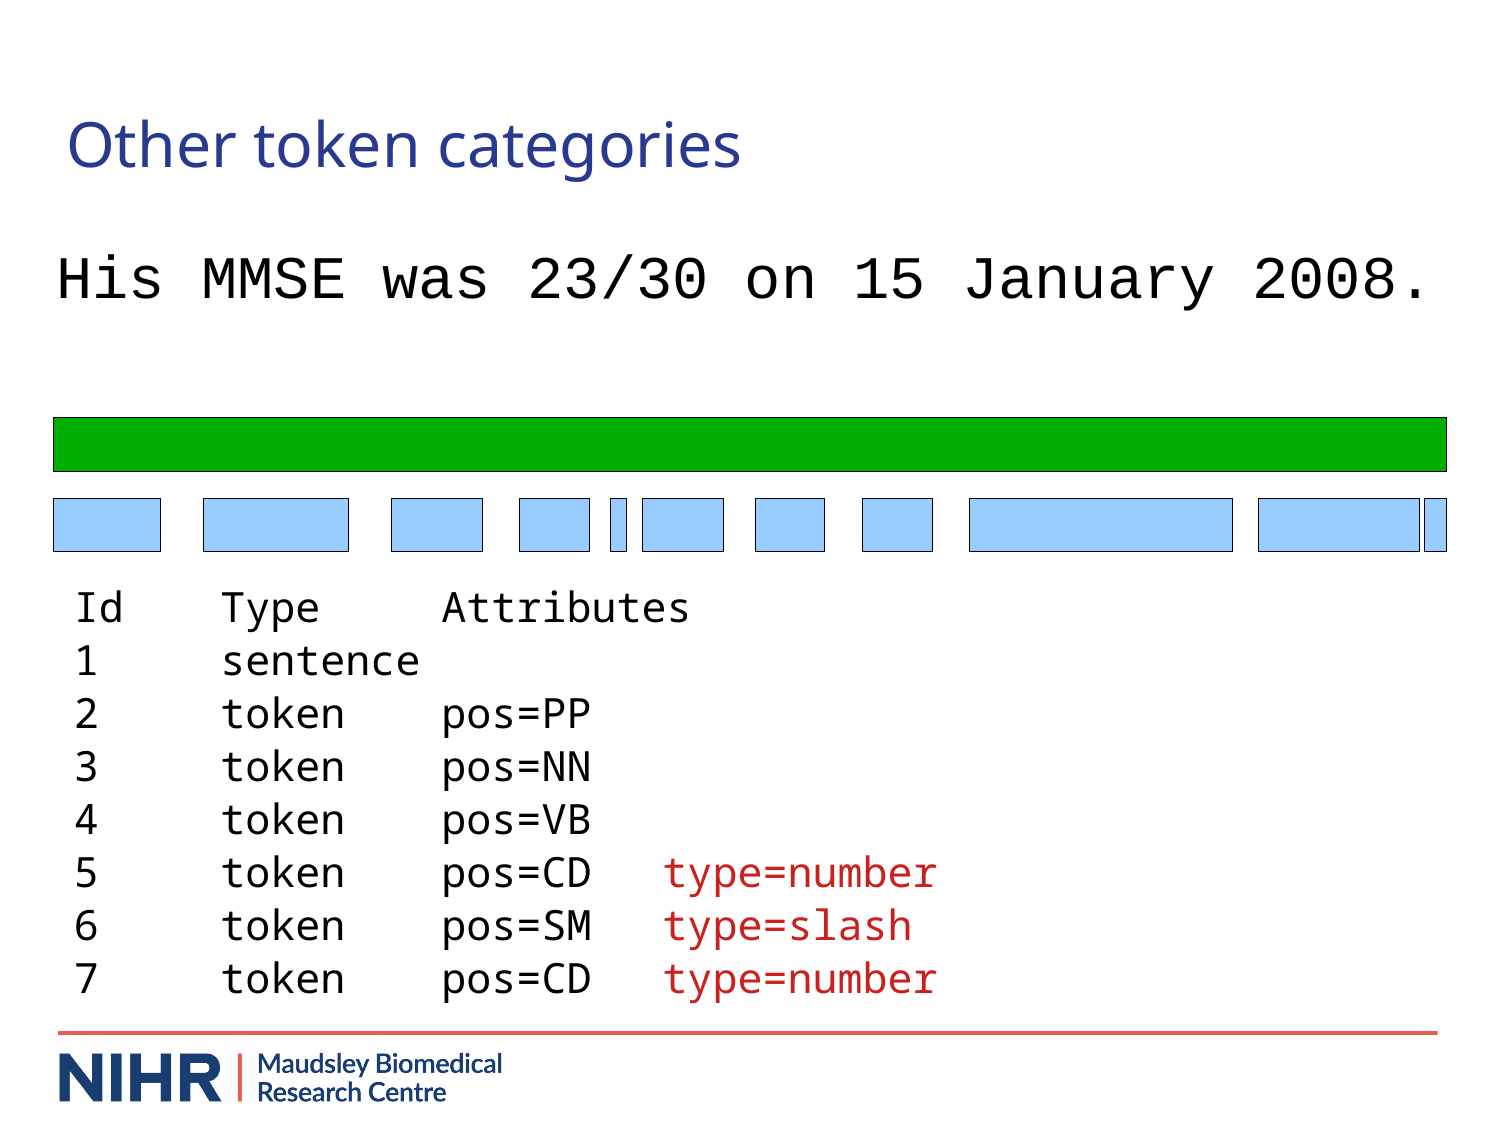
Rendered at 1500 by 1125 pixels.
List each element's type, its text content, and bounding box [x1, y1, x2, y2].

text_box [53, 498, 161, 552]
text_box [642, 498, 724, 552]
text_box [969, 498, 1233, 552]
text_box His MMSE was 23/30 on 15 January 2008. [41, 241, 1457, 341]
text_box [755, 498, 825, 552]
text_box [203, 498, 349, 552]
text_box [391, 498, 483, 552]
title Other token categories [51, 89, 1449, 223]
text_box Id Type Attributes 1 sentence 2 token pos=PP 3 token pos=NN 4 token pos=VB 5 token pos=CD type=number 6 token pos=SM type=slash 7 token pos=CD type=number [58, 572, 1473, 1034]
text_box [519, 498, 590, 552]
text_box [1258, 498, 1420, 552]
text_box [53, 417, 1447, 472]
text_box [862, 498, 933, 552]
text_box [1424, 498, 1447, 552]
picture [29, 1018, 531, 1125]
text_box [610, 498, 627, 552]
